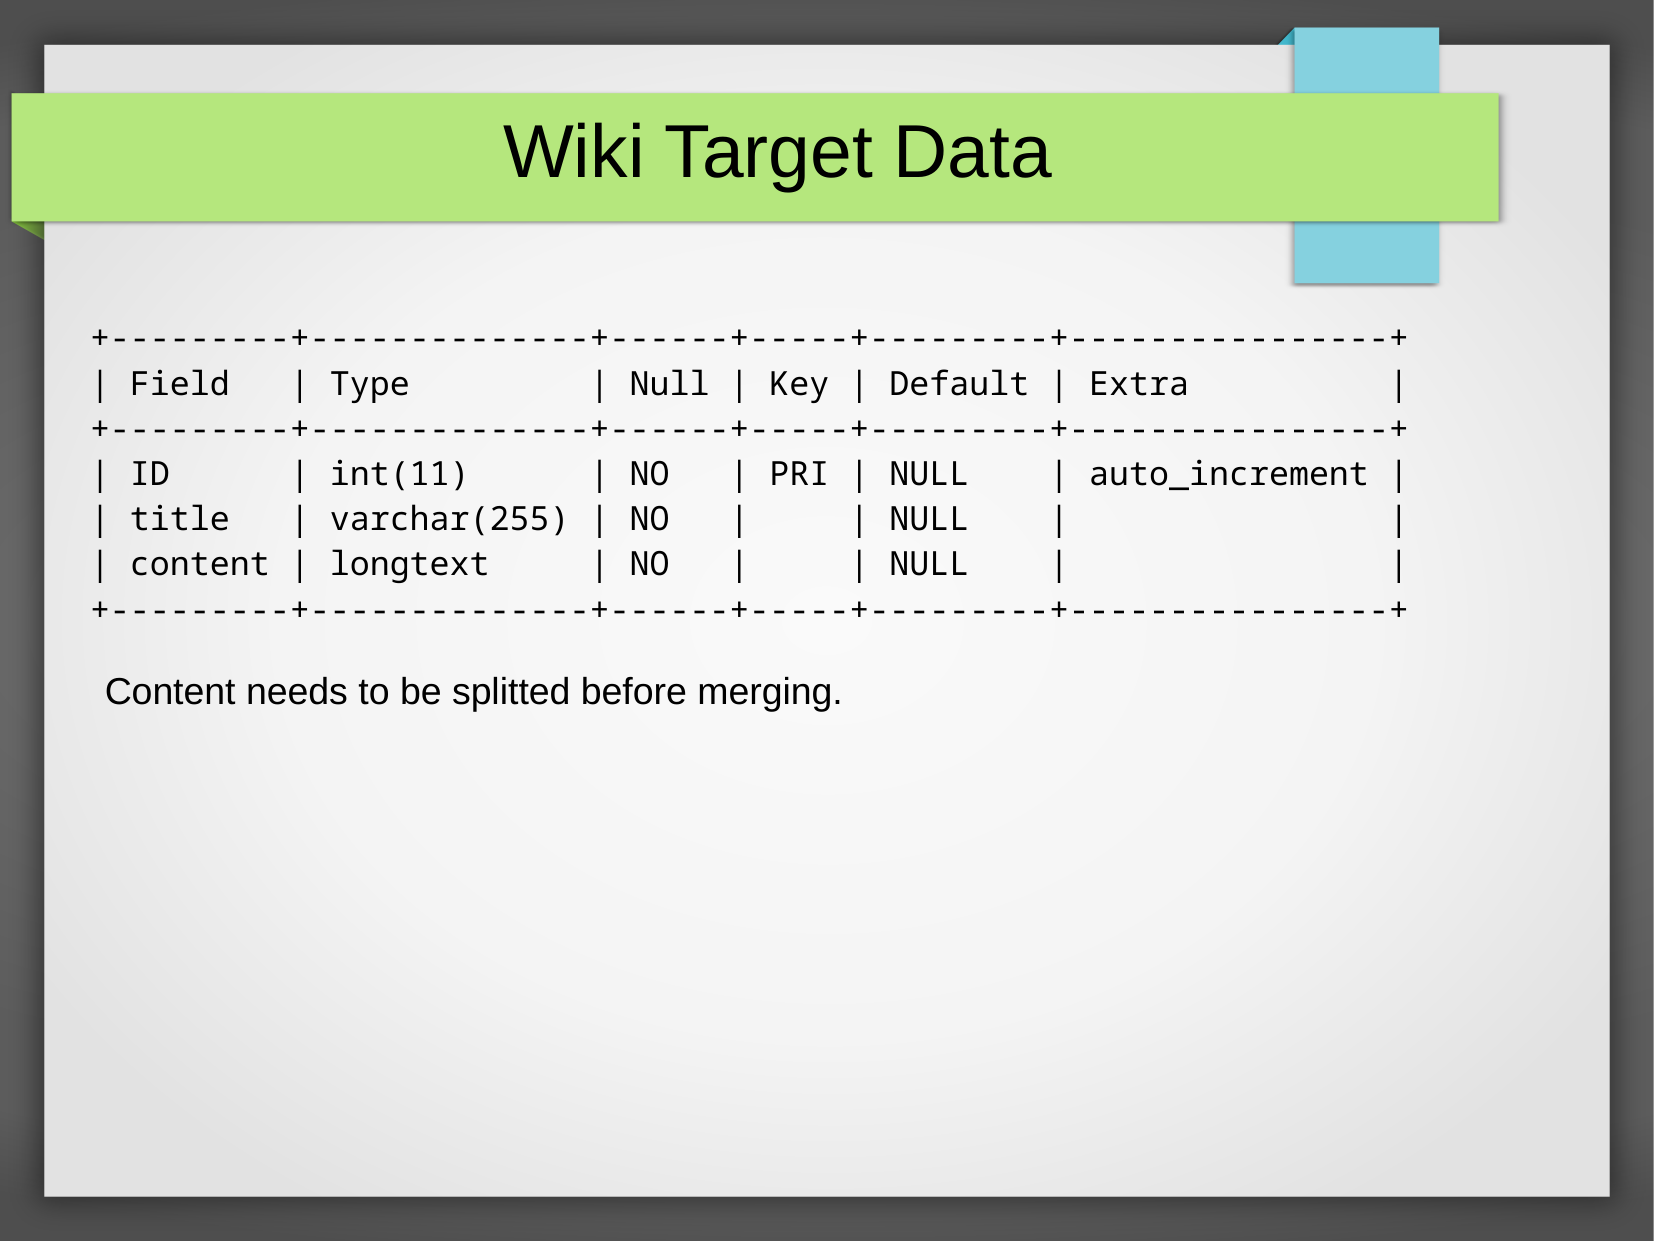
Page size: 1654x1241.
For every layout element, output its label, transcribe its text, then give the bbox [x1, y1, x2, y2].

text_box +---------+--------------+------+-----+---------+----------------+ | Field | Type | Null | Key | Default | Extra | +---------+--------------+------+-----+---------+----------------+ | ID | int(11) | NO | PRI | NULL | auto_increment | | title | varchar(255) | NO | | NULL | | | content | longtext | NO | | NULL | | +---------+--------------+------+-----+---------+----------------+ [90, 270, 1441, 676]
title Wiki Target Data [0, 47, 1426, 256]
text_box Content needs to be splitted before merging. [90, 663, 1276, 721]
picture [0, 0, 1654, 1241]
